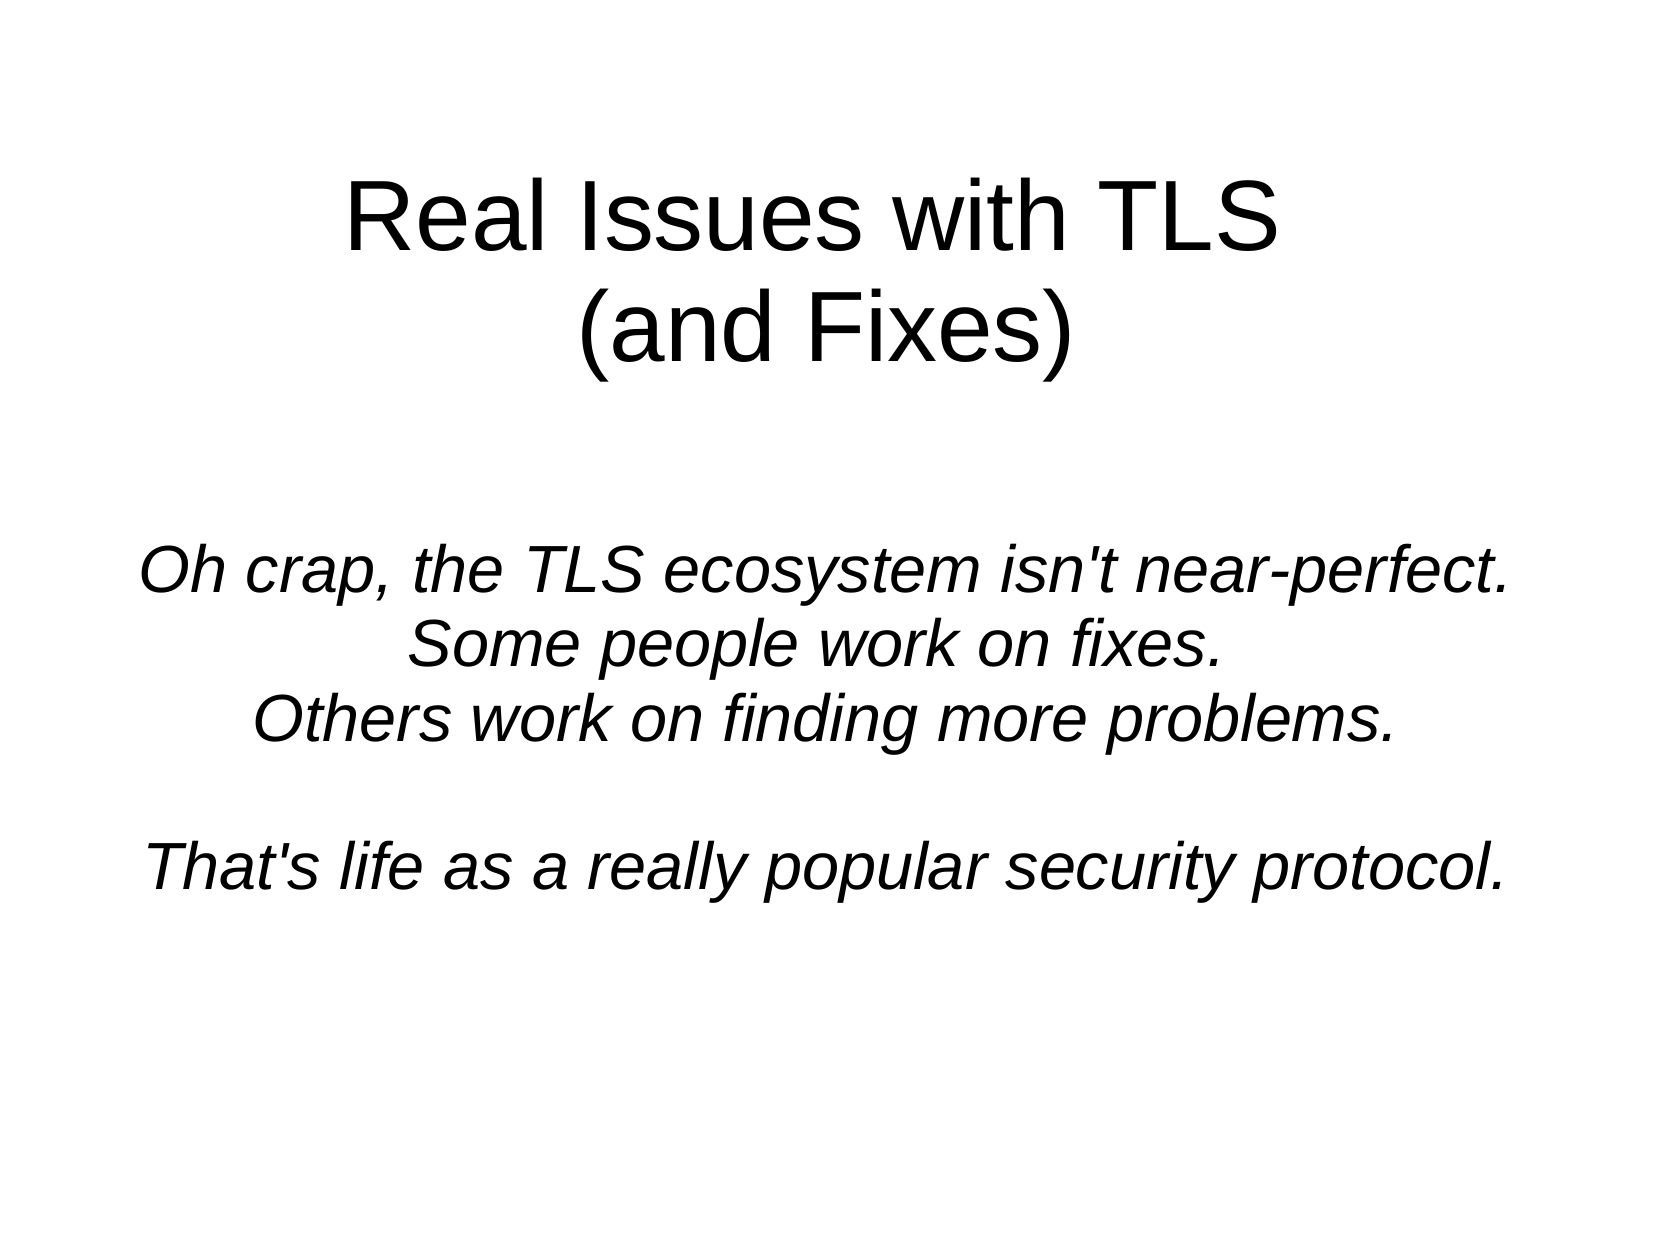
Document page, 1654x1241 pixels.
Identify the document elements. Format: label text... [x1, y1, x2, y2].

text_box Real Issues with TLS (and Fixes) Oh crap, the TLS ecosystem isn't near-perfect. Some people work on fixes. Others work on finding more problems. That's life as a really popular security protocol. [82, 49, 1571, 1010]
